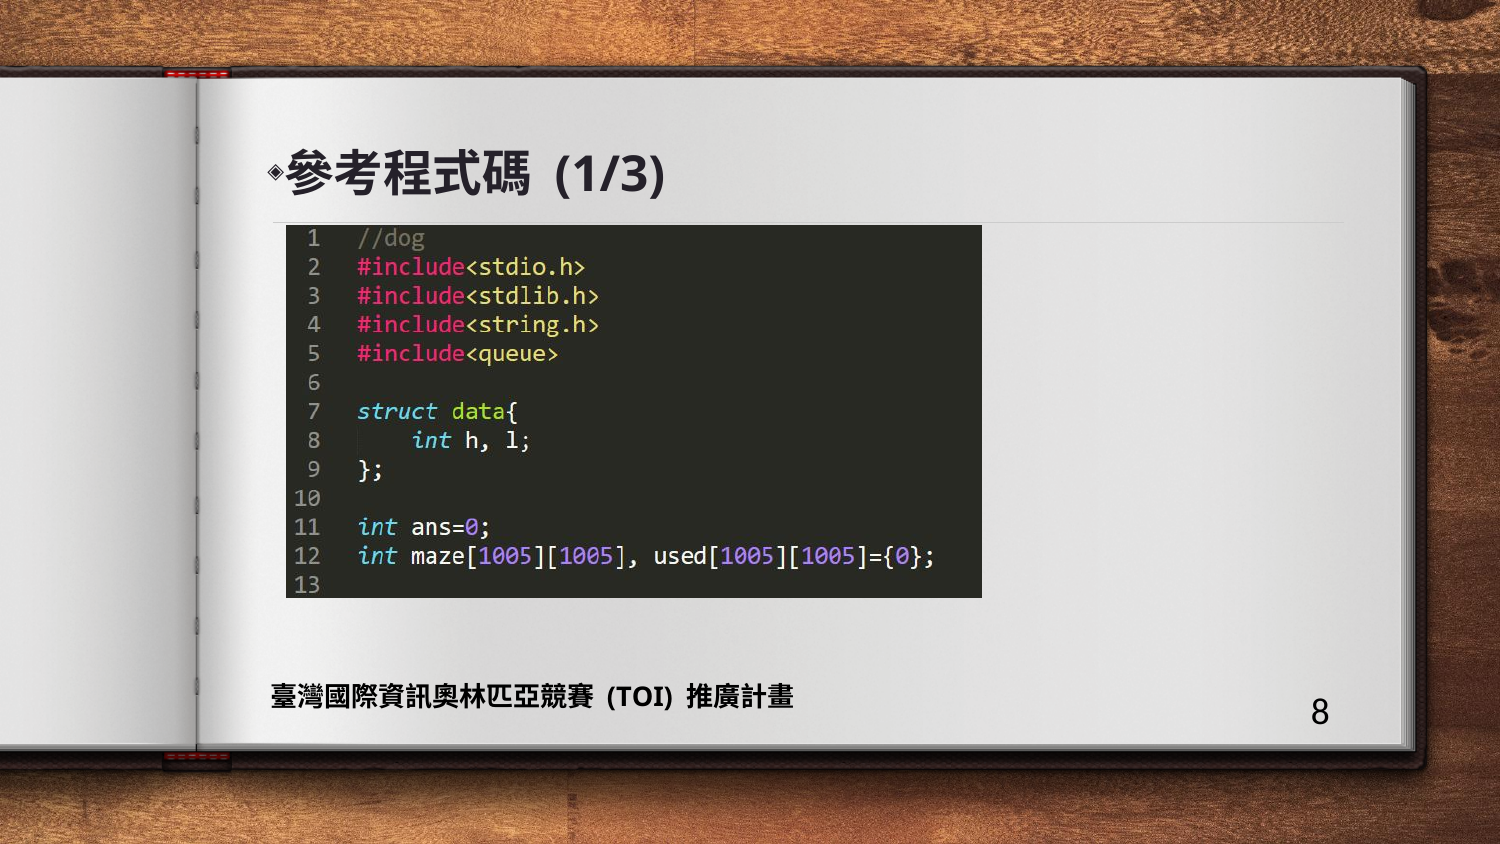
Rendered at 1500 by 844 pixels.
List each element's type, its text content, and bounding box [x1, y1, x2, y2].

text_box 8 [1295, 672, 1386, 737]
list 參考程式碼 (1/3) [252, 126, 746, 216]
picture [286, 226, 982, 598]
